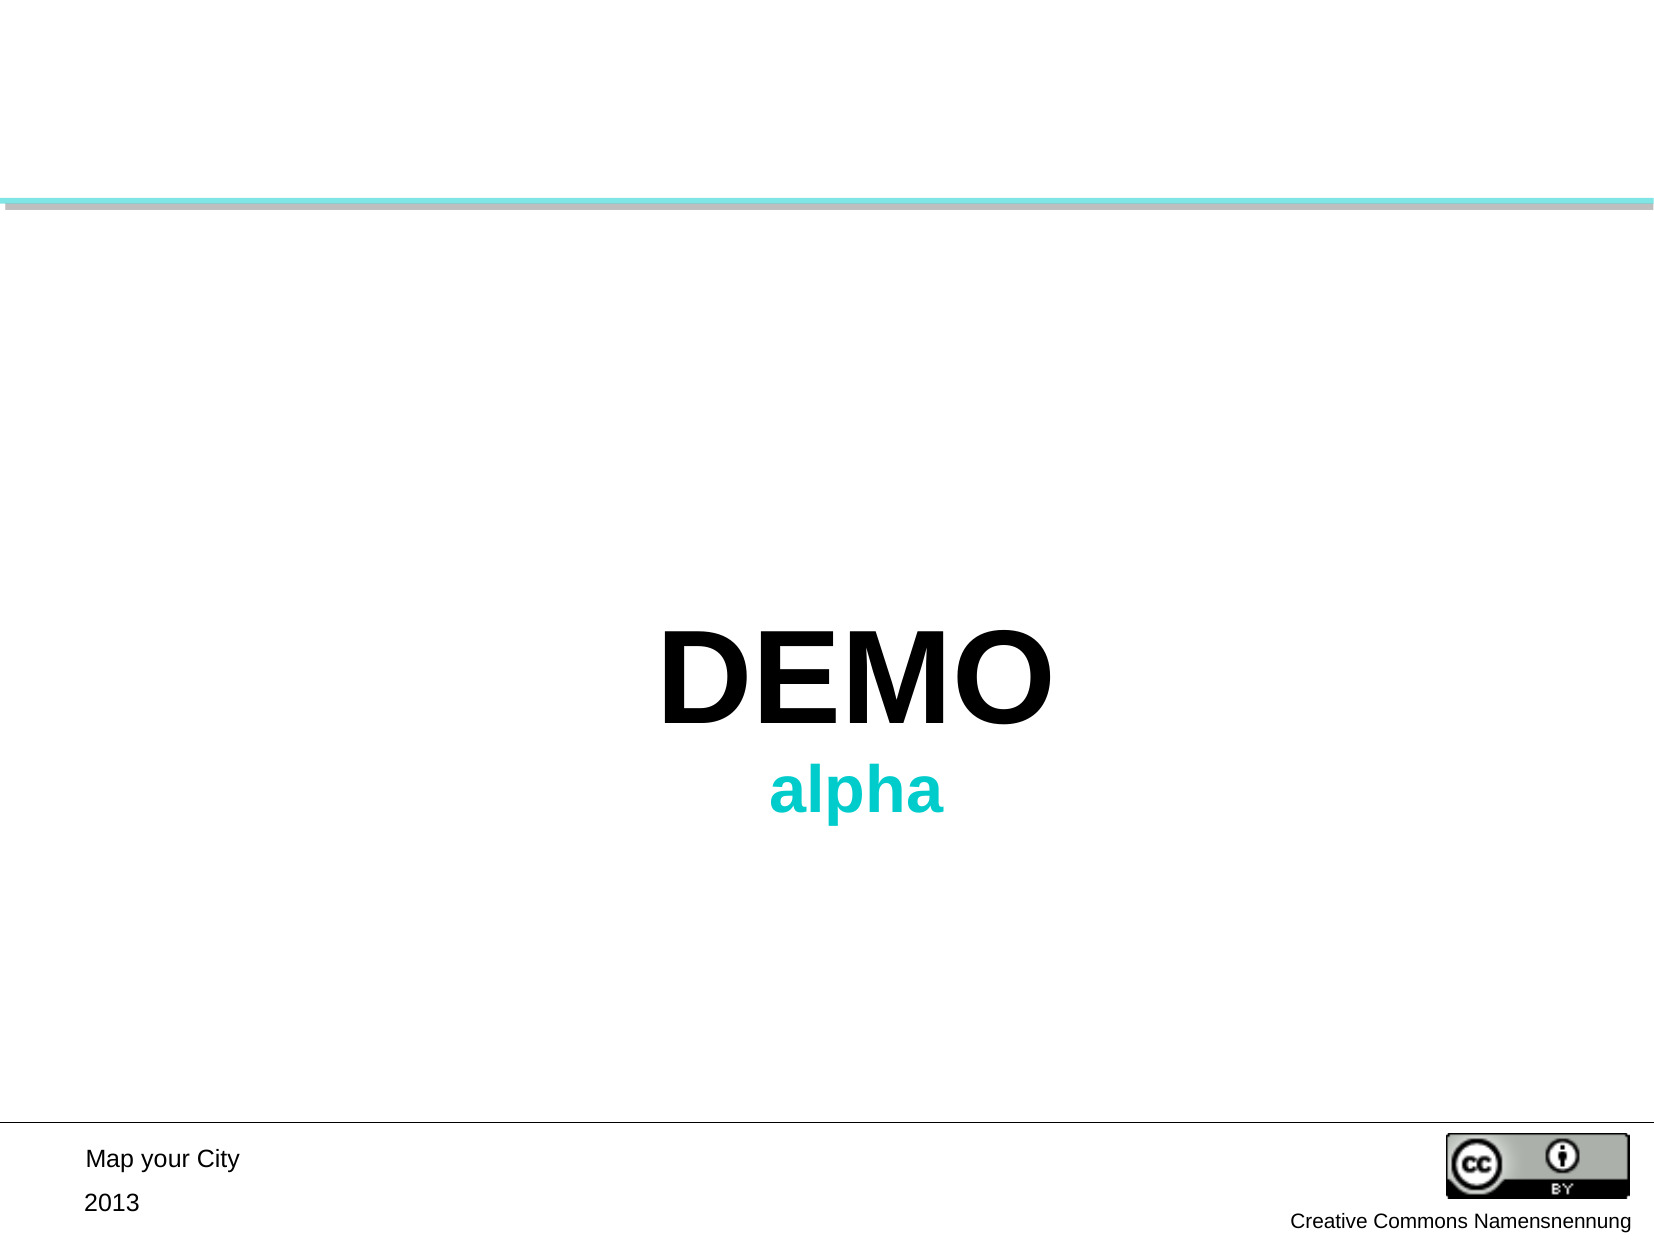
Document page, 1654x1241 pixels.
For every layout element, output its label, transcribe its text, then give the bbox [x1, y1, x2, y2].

text_box Map your City [70, 1137, 308, 1180]
text_box 2013 [69, 1181, 674, 1225]
list DEMO alpha [76, 290, 1565, 1109]
text_box Creative Commons Namensnennung [1275, 1202, 1654, 1241]
picture [1446, 1133, 1630, 1199]
